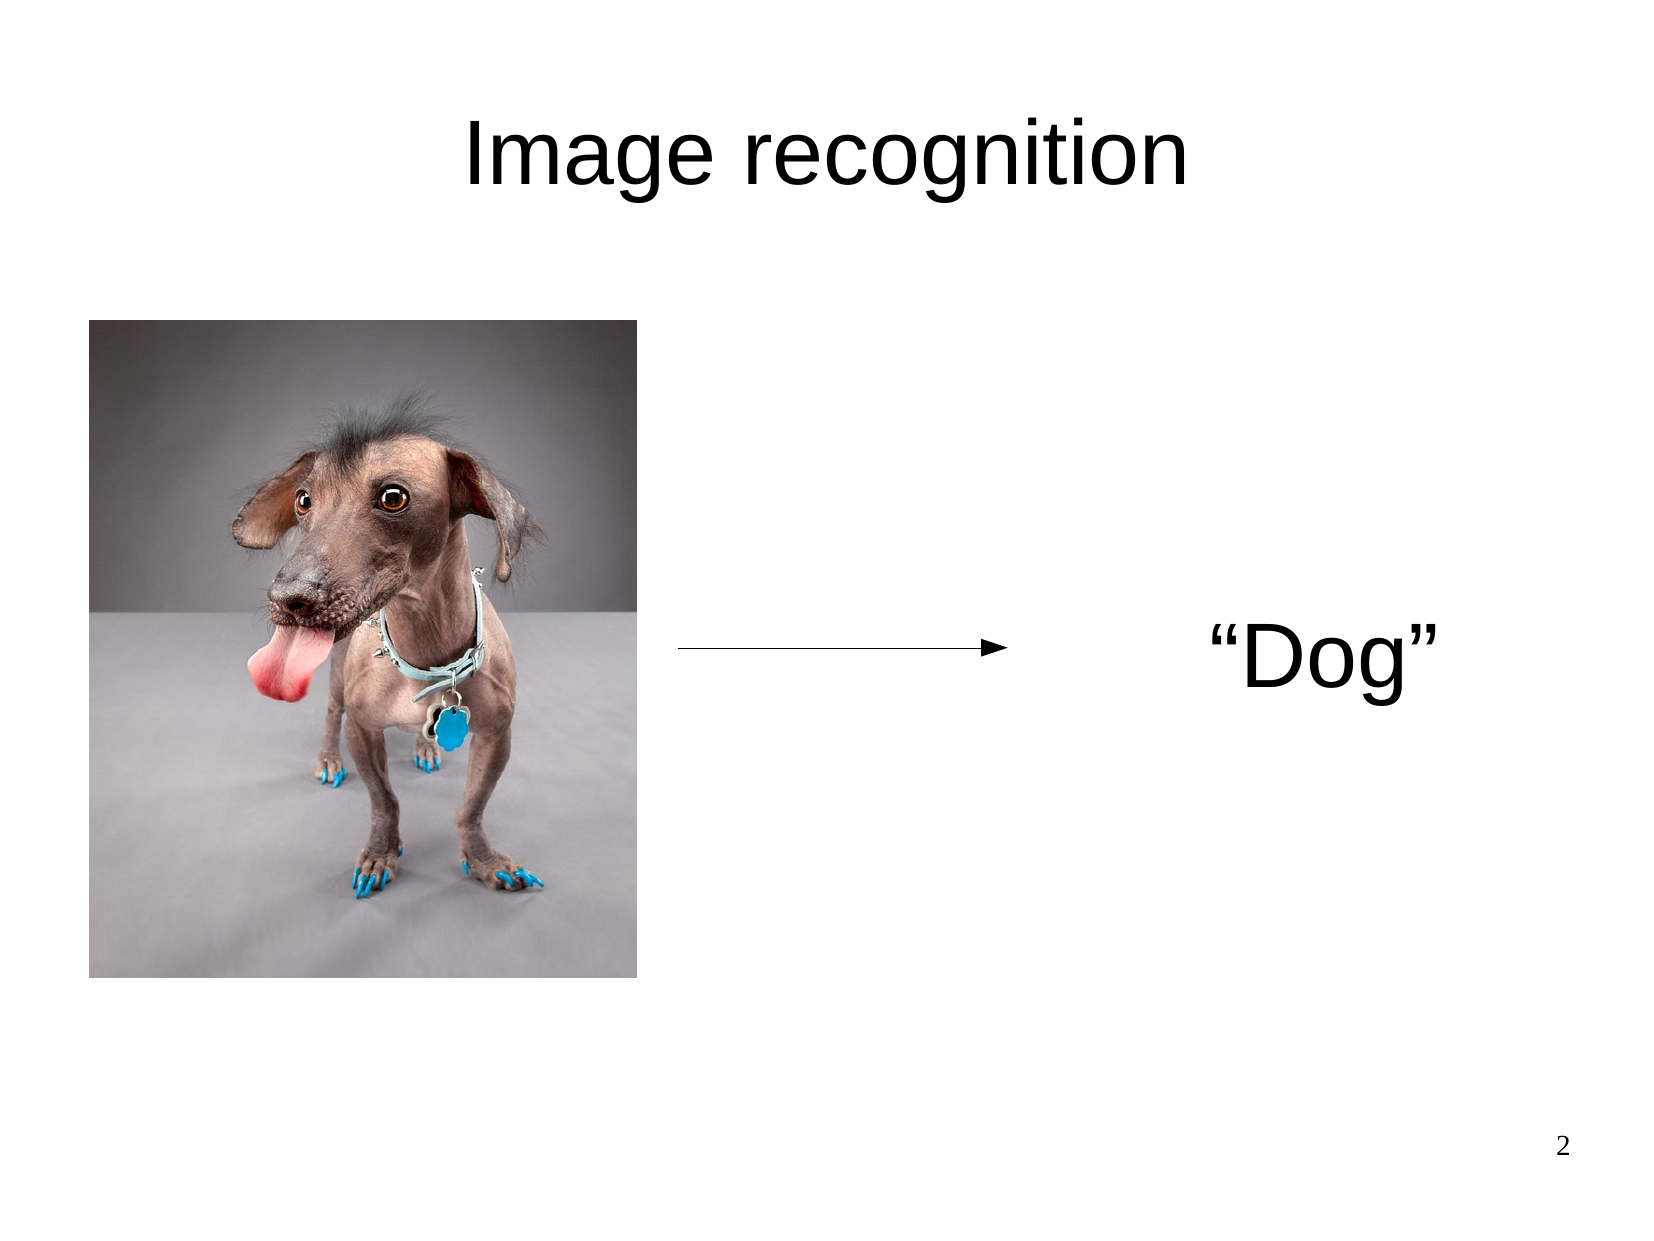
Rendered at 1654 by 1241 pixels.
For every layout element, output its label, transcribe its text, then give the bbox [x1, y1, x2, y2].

picture [89, 320, 637, 978]
title Image recognition [82, 49, 1571, 257]
text_box “Dog” [1049, 604, 1600, 708]
